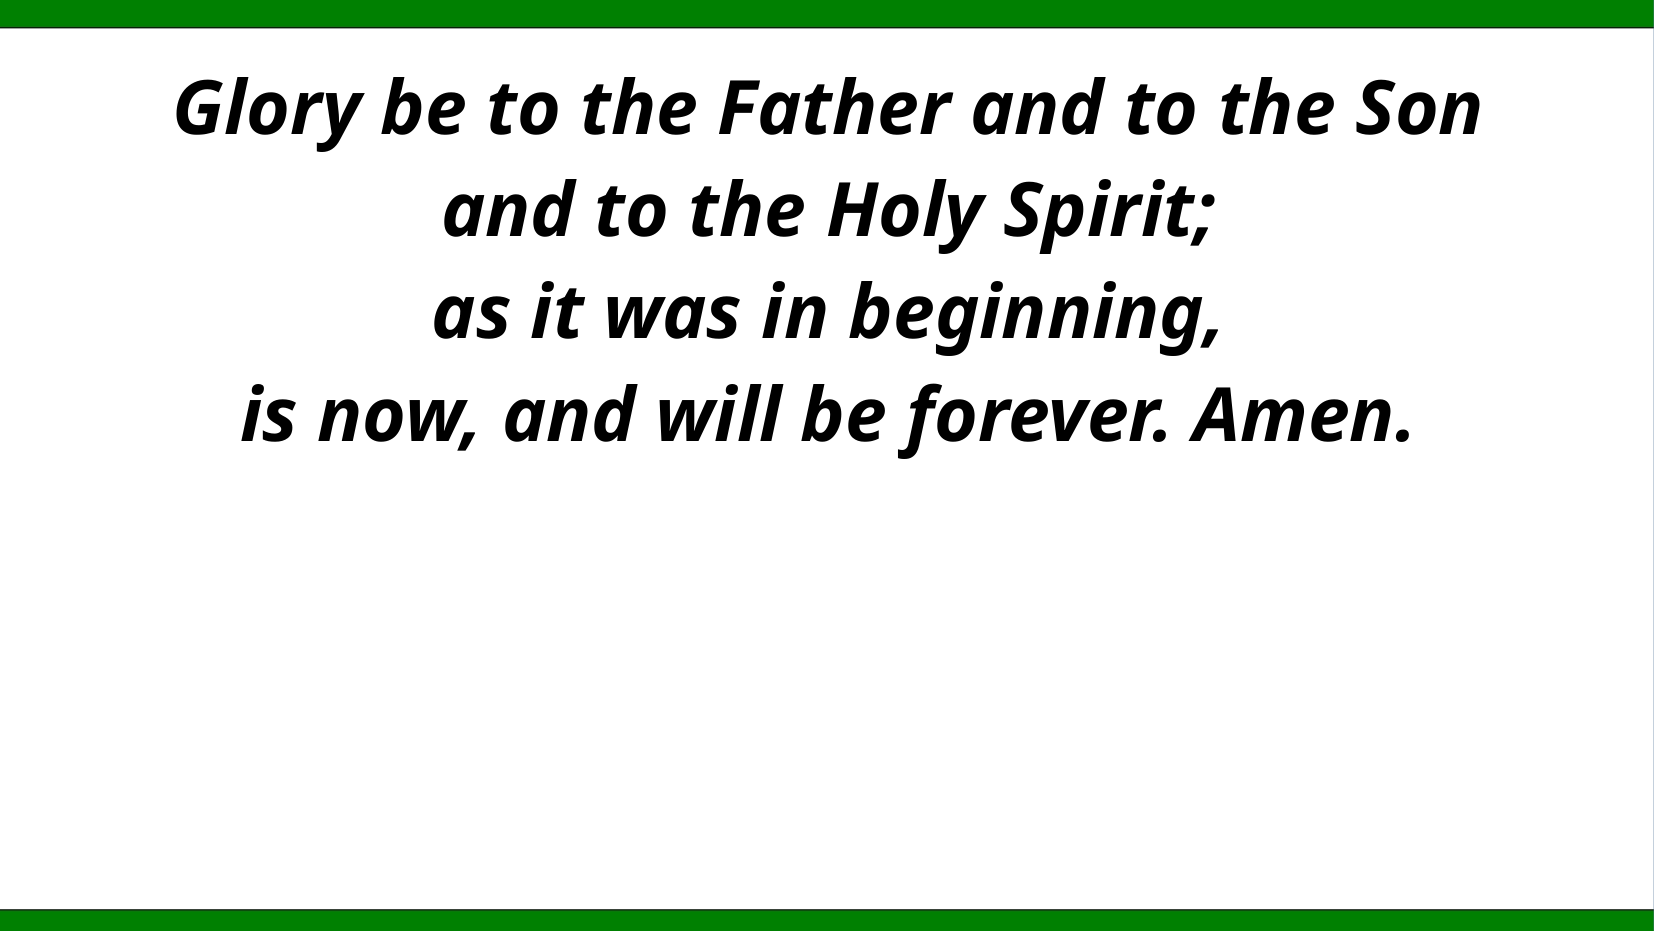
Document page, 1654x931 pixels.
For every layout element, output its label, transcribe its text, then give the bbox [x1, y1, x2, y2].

text_box Glory be to the Father and to the Son and to the Holy Spirit; as it was in beginning, is now, and will be forever. Amen. [63, 46, 1594, 461]
picture [0, 0, 1654, 931]
